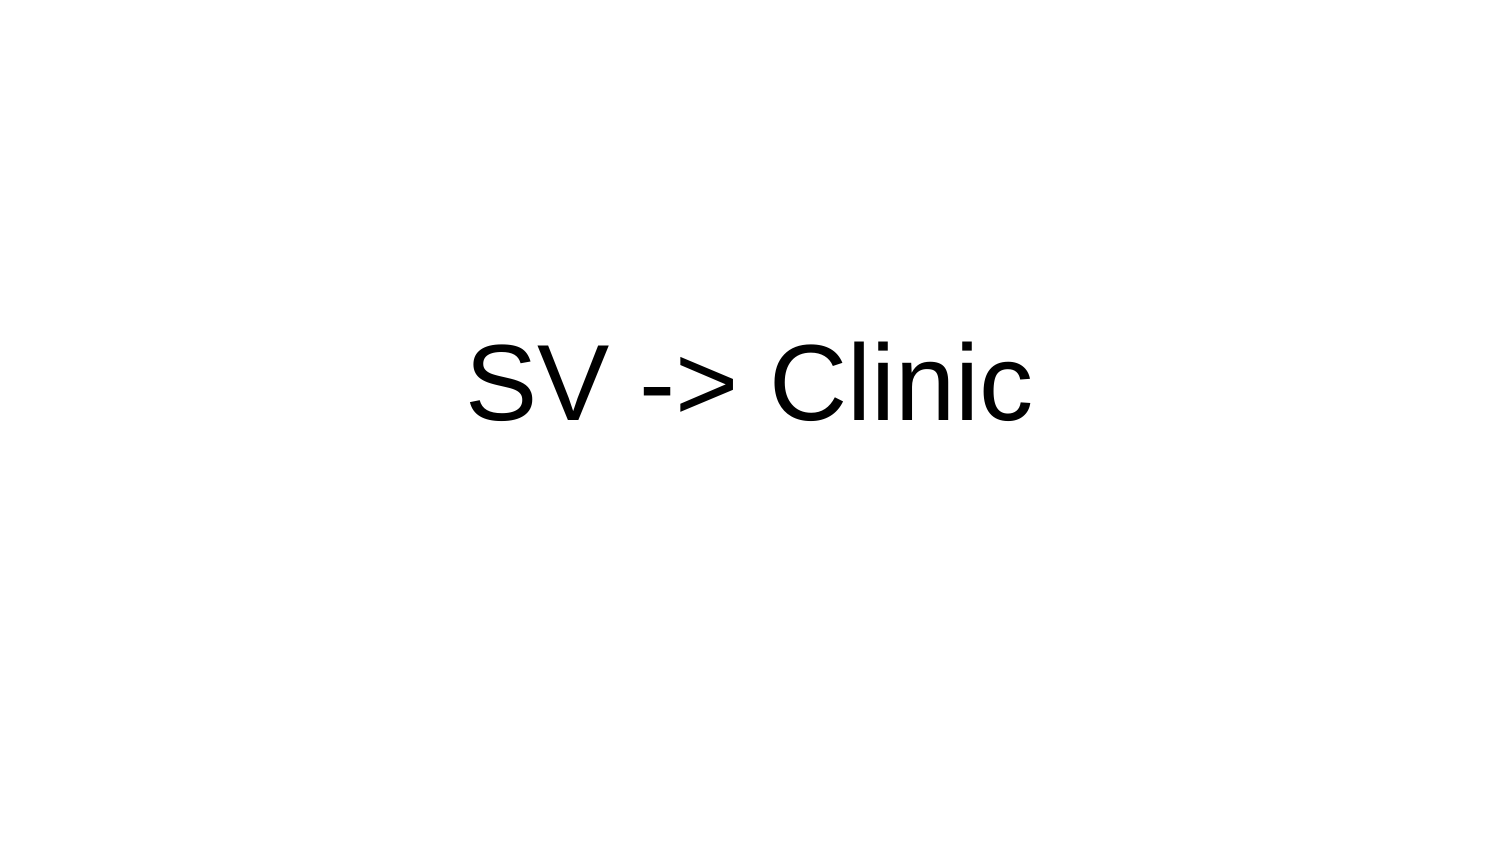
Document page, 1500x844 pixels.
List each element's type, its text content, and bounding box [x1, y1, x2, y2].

title SV -> Clinic [51, 122, 1449, 459]
